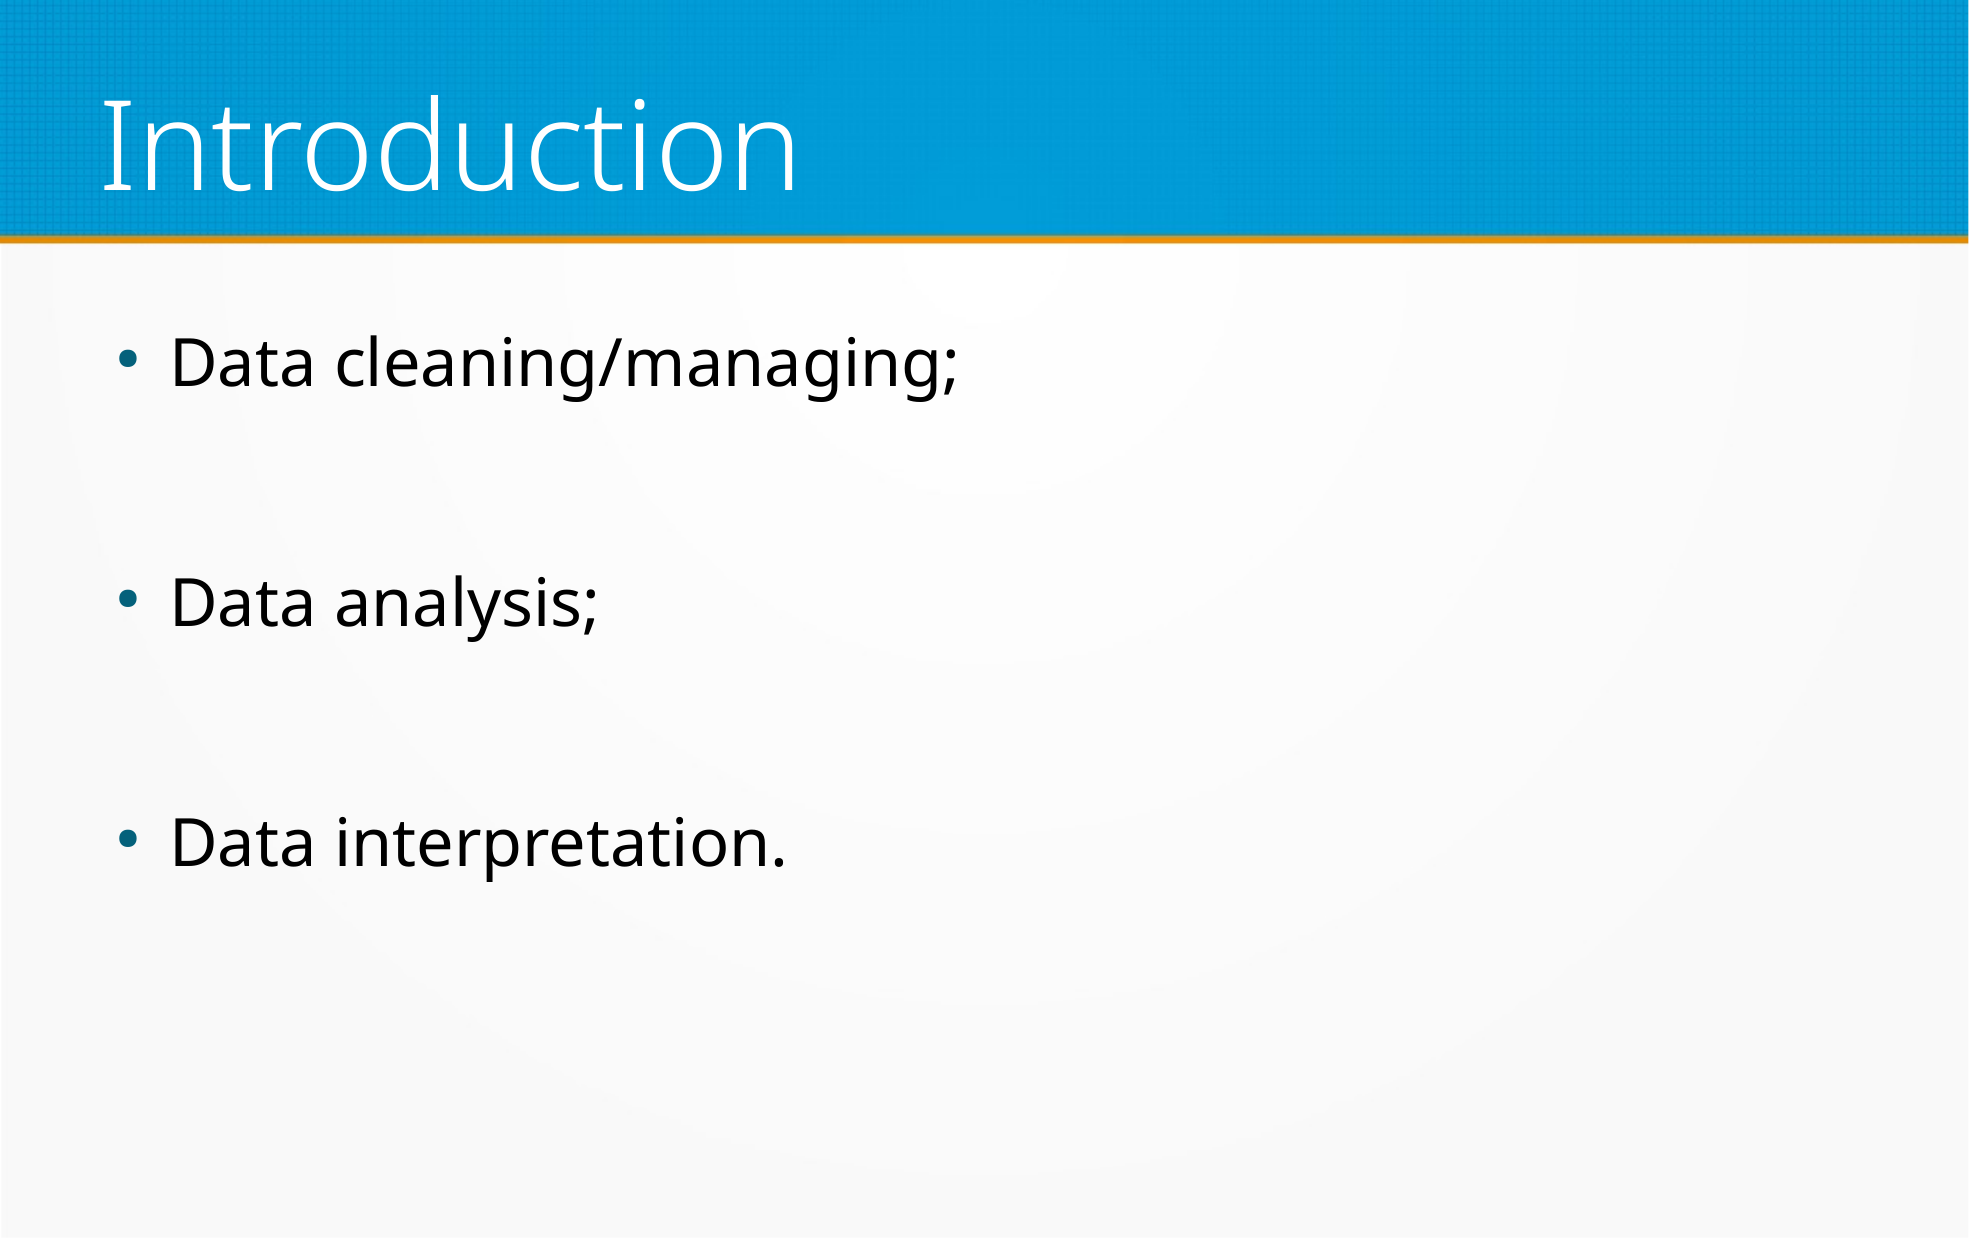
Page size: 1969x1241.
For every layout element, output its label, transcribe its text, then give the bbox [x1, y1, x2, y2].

title Introduction [98, 19, 1870, 227]
list Data cleaning/managing; Data analysis; Data interpretation. [98, 315, 1861, 1081]
picture [0, 233, 1969, 1241]
